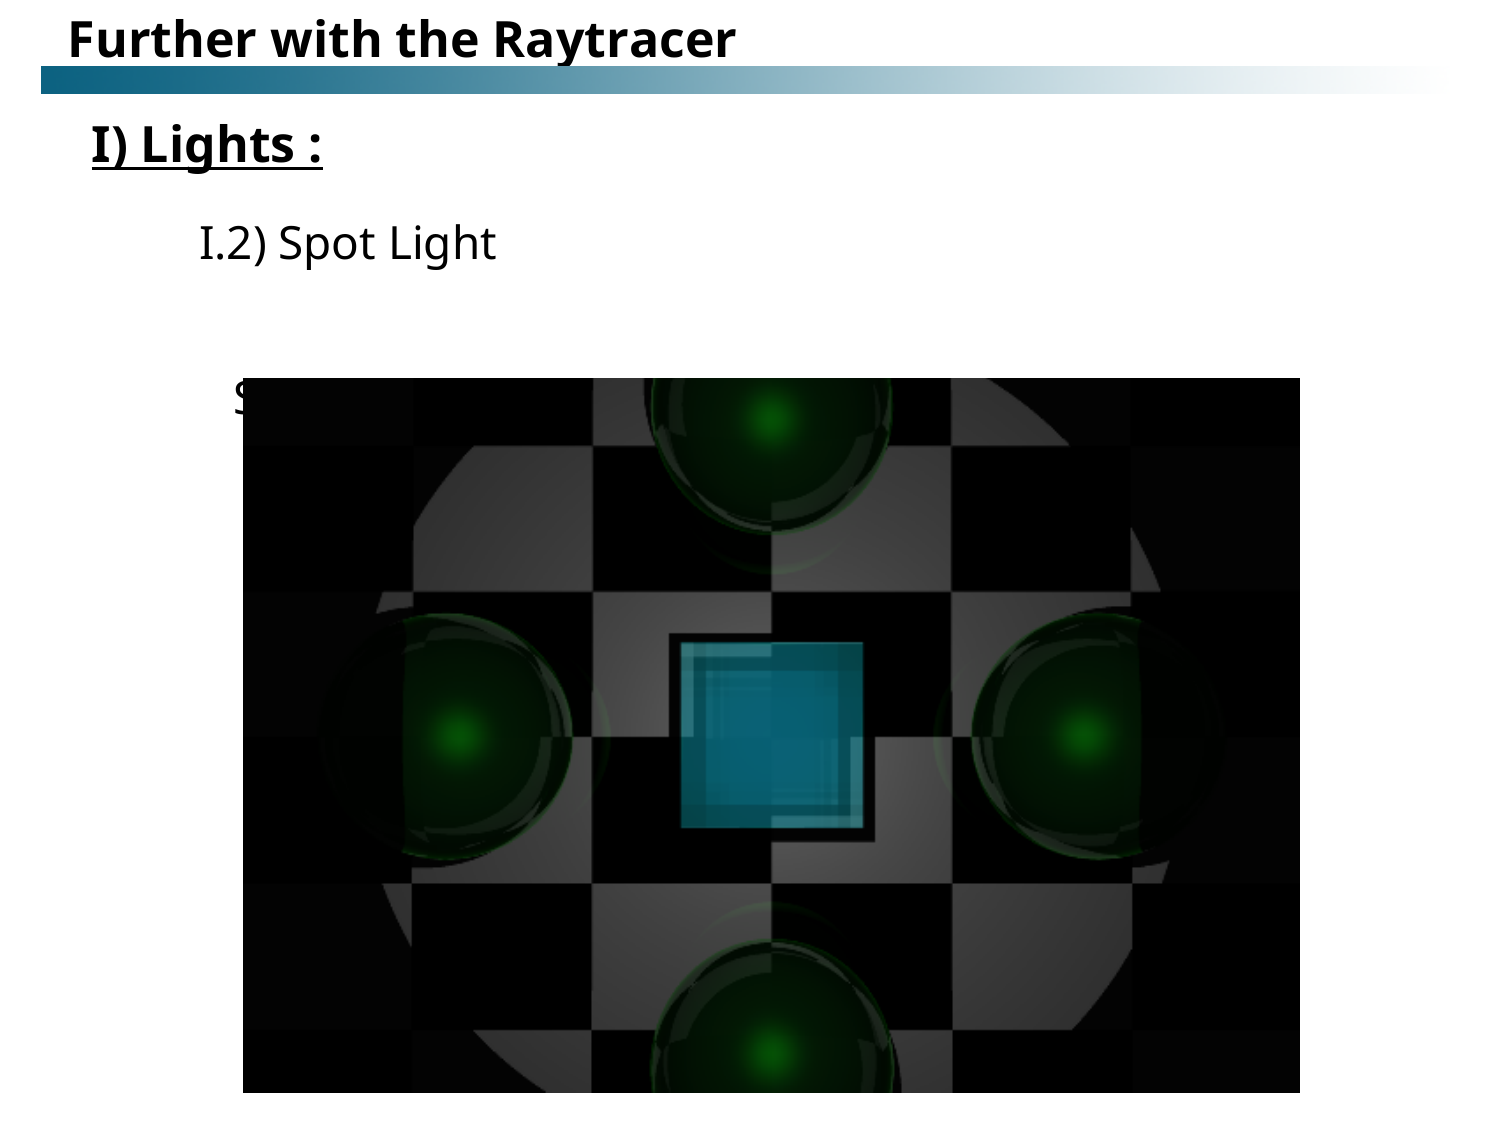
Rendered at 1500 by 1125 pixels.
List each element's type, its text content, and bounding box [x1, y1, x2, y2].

picture [243, 378, 1300, 1093]
title Further with the Raytracer [53, 1, 859, 66]
text_box Spot light can have diffuse light [206, 295, 1447, 414]
picture [41, 66, 1471, 94]
text_box I.2) Spot Light [184, 202, 789, 281]
text_box I) Lights : [76, 101, 644, 186]
